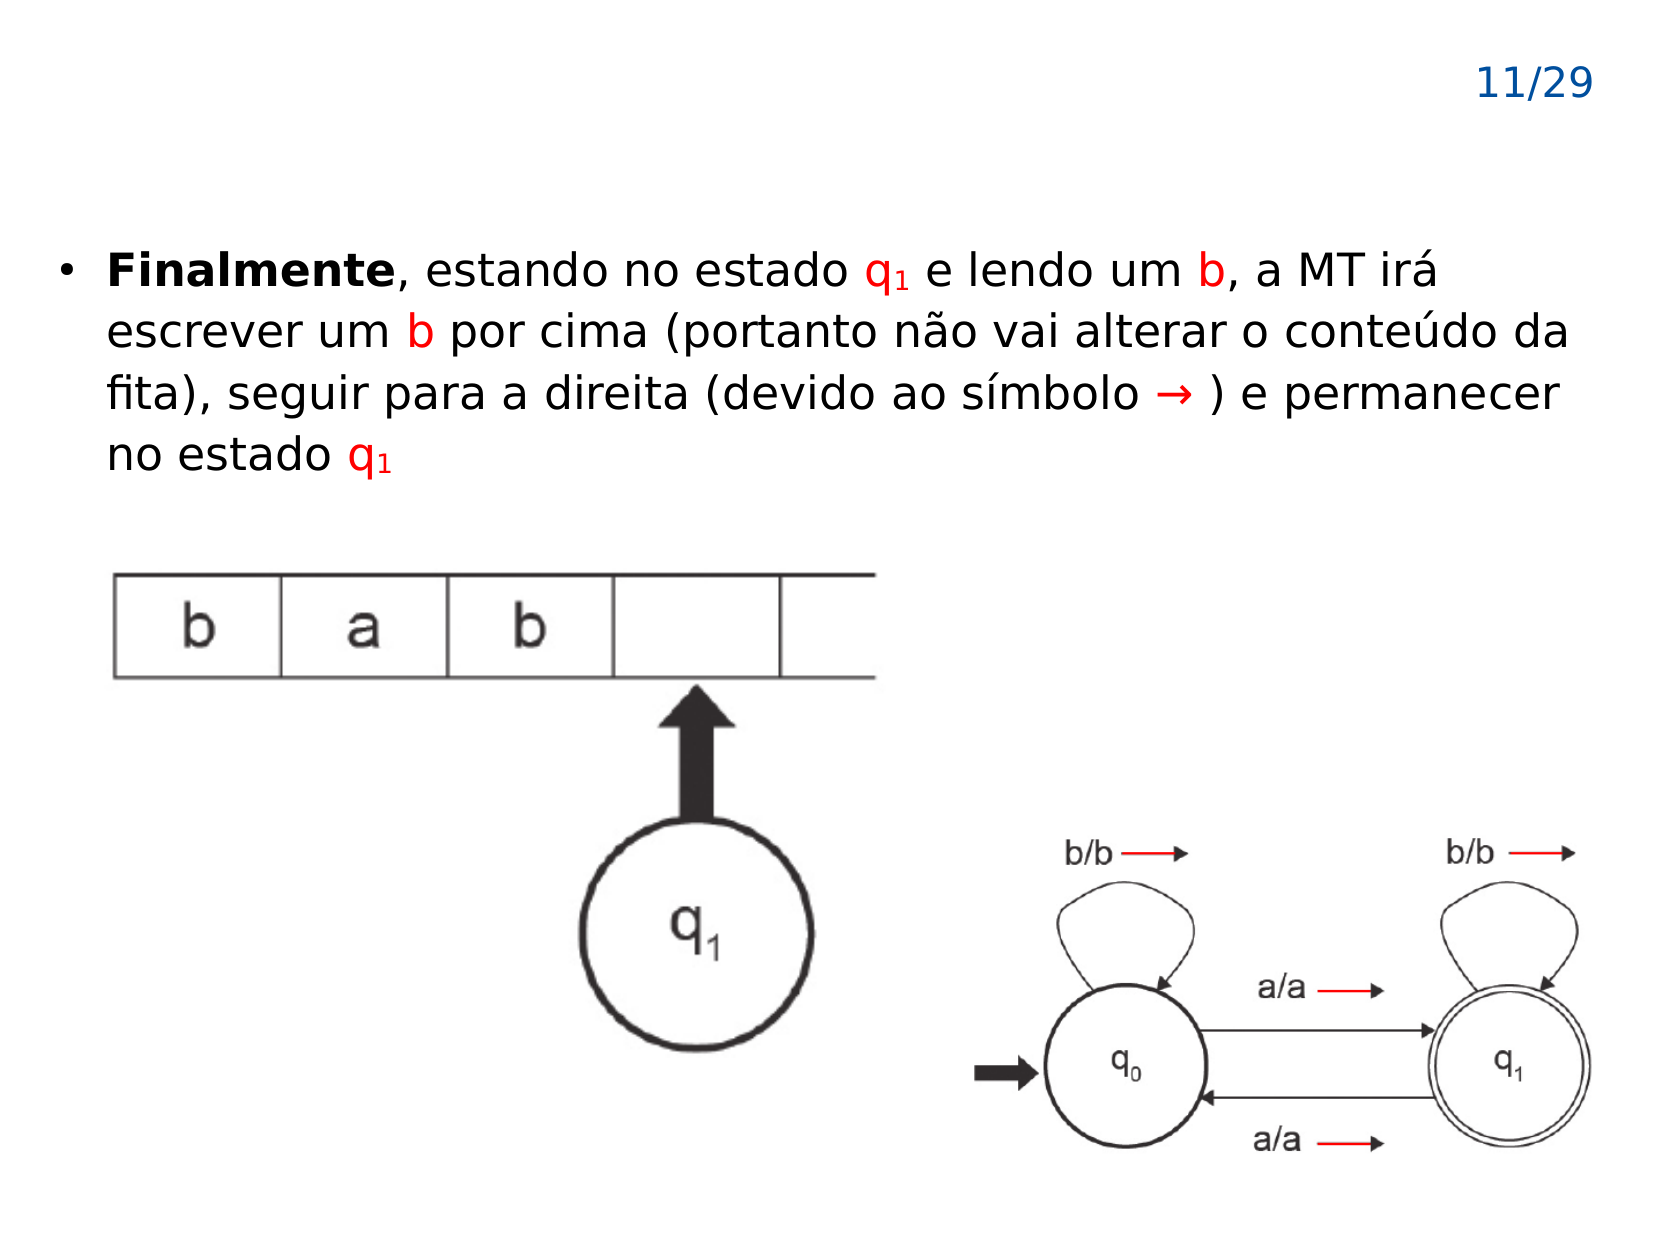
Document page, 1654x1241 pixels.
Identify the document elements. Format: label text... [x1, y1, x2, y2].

list Finalmente, estando no estado q1 e lendo um b, a MT irá escrever um b por cima (portanto não vai alterar o conteúdo da fita), seguir para a direita (devido ao símbolo → ) e permanecer no estado q1 [59, 236, 1595, 1211]
picture [103, 563, 888, 1058]
picture [972, 829, 1595, 1158]
